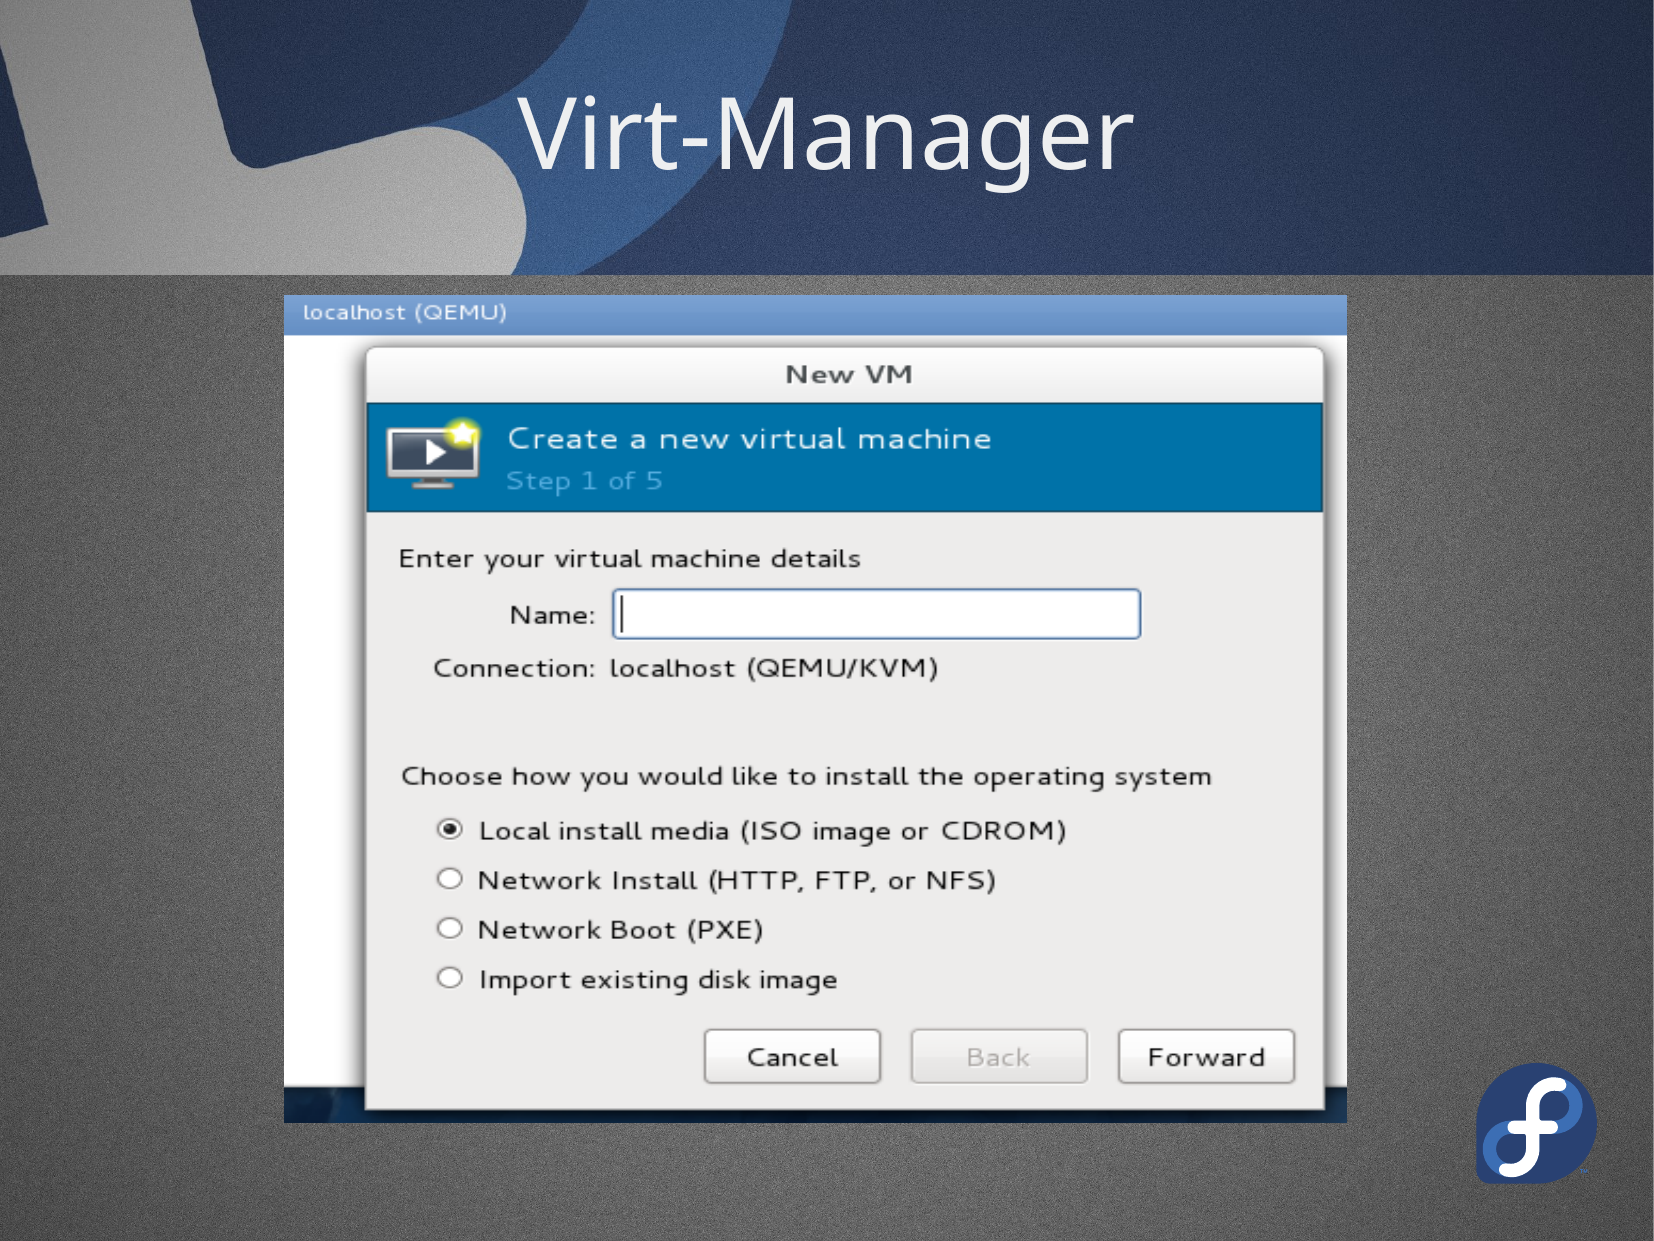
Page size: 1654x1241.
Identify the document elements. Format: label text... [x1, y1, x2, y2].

picture [0, 0, 1654, 1241]
text_box Virt-Manager [88, 29, 1565, 237]
